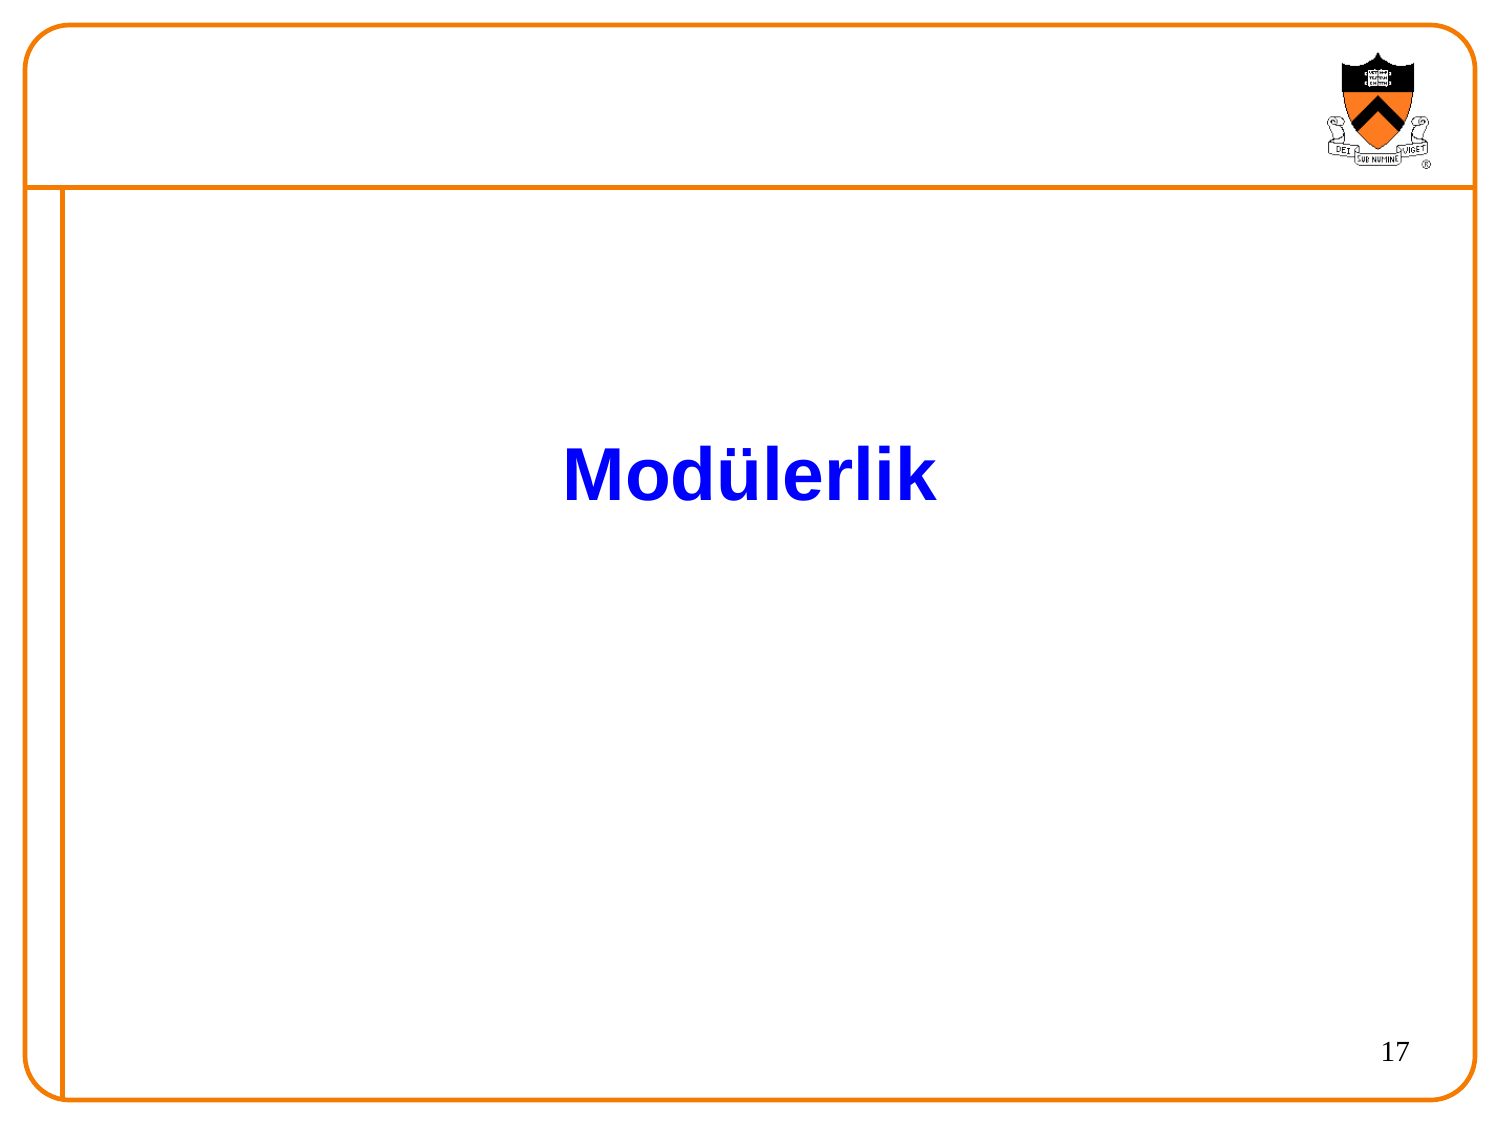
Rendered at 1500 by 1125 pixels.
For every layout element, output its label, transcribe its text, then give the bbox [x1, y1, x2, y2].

title Modülerlik [112, 349, 1388, 591]
picture [1325, 49, 1431, 169]
